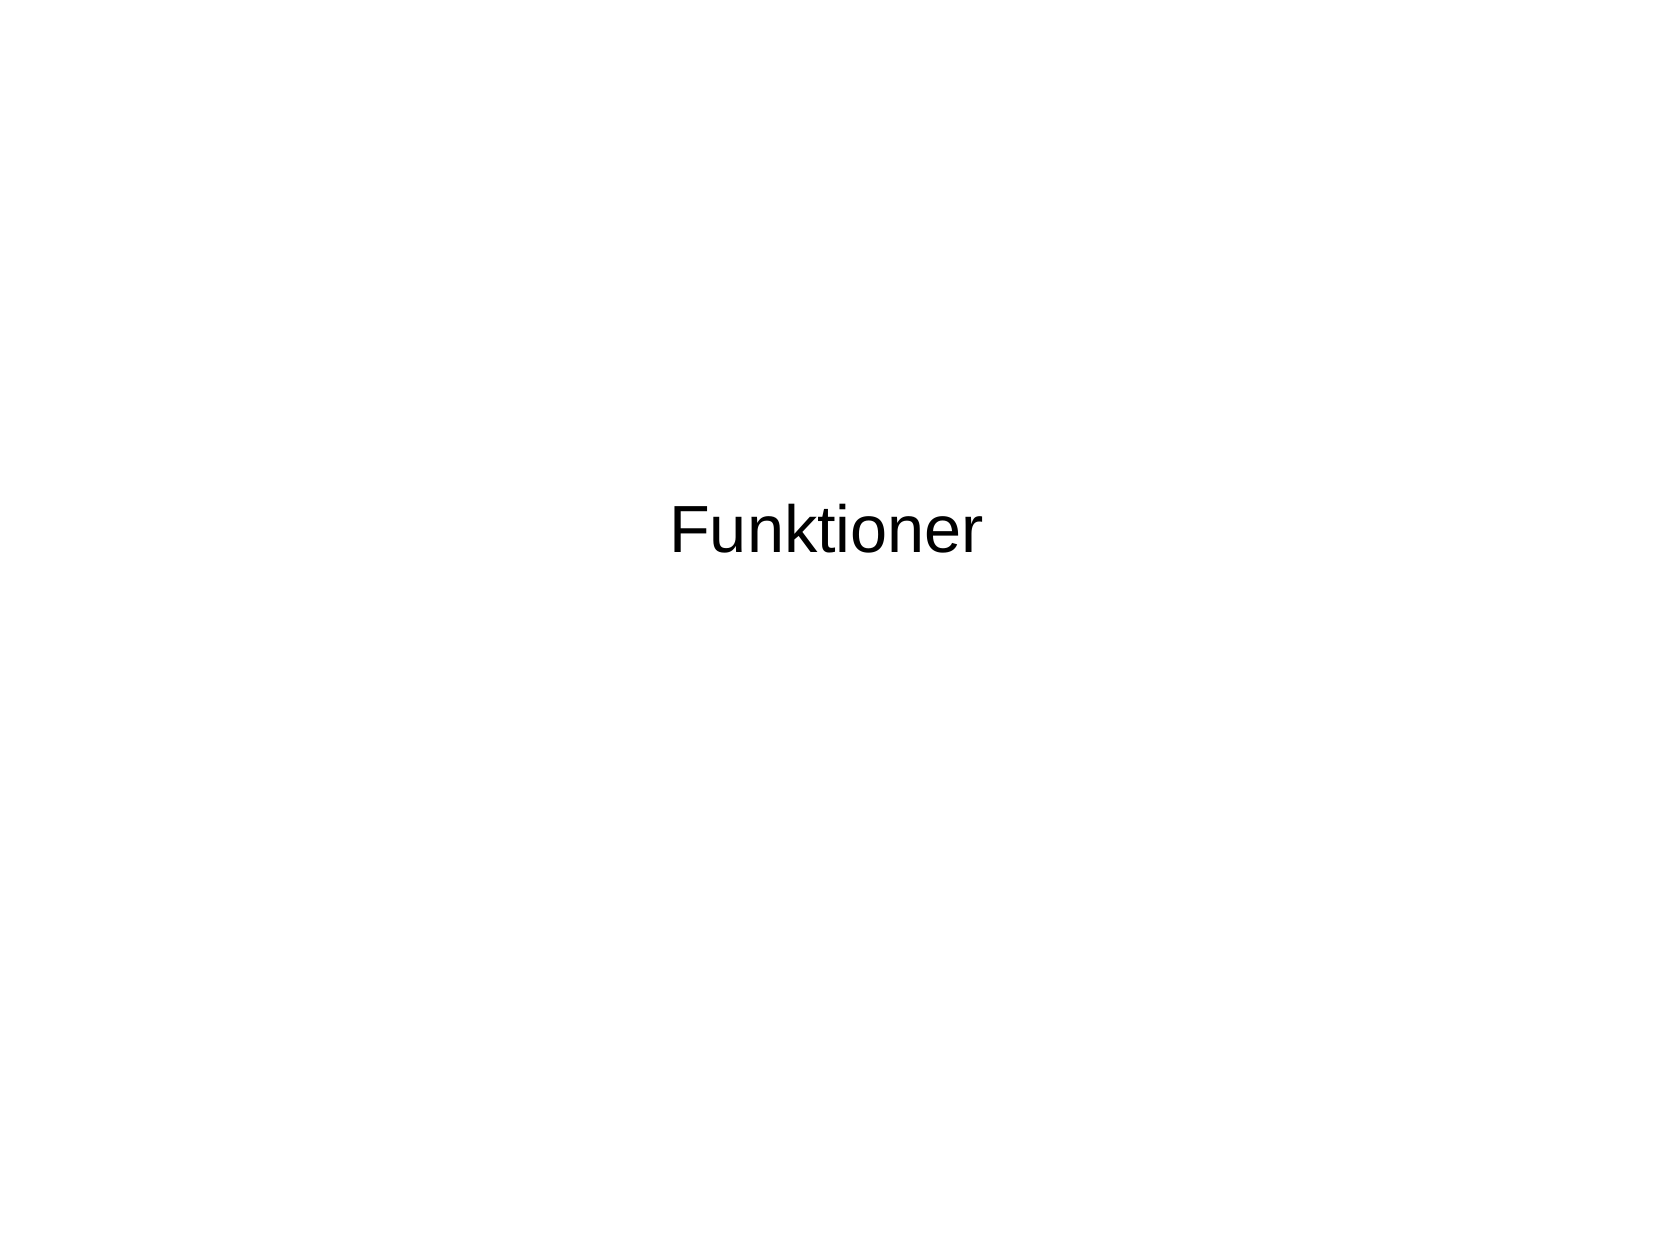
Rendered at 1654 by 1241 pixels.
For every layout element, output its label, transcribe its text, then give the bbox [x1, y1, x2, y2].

subtitle Funktioner [82, 49, 1571, 1010]
